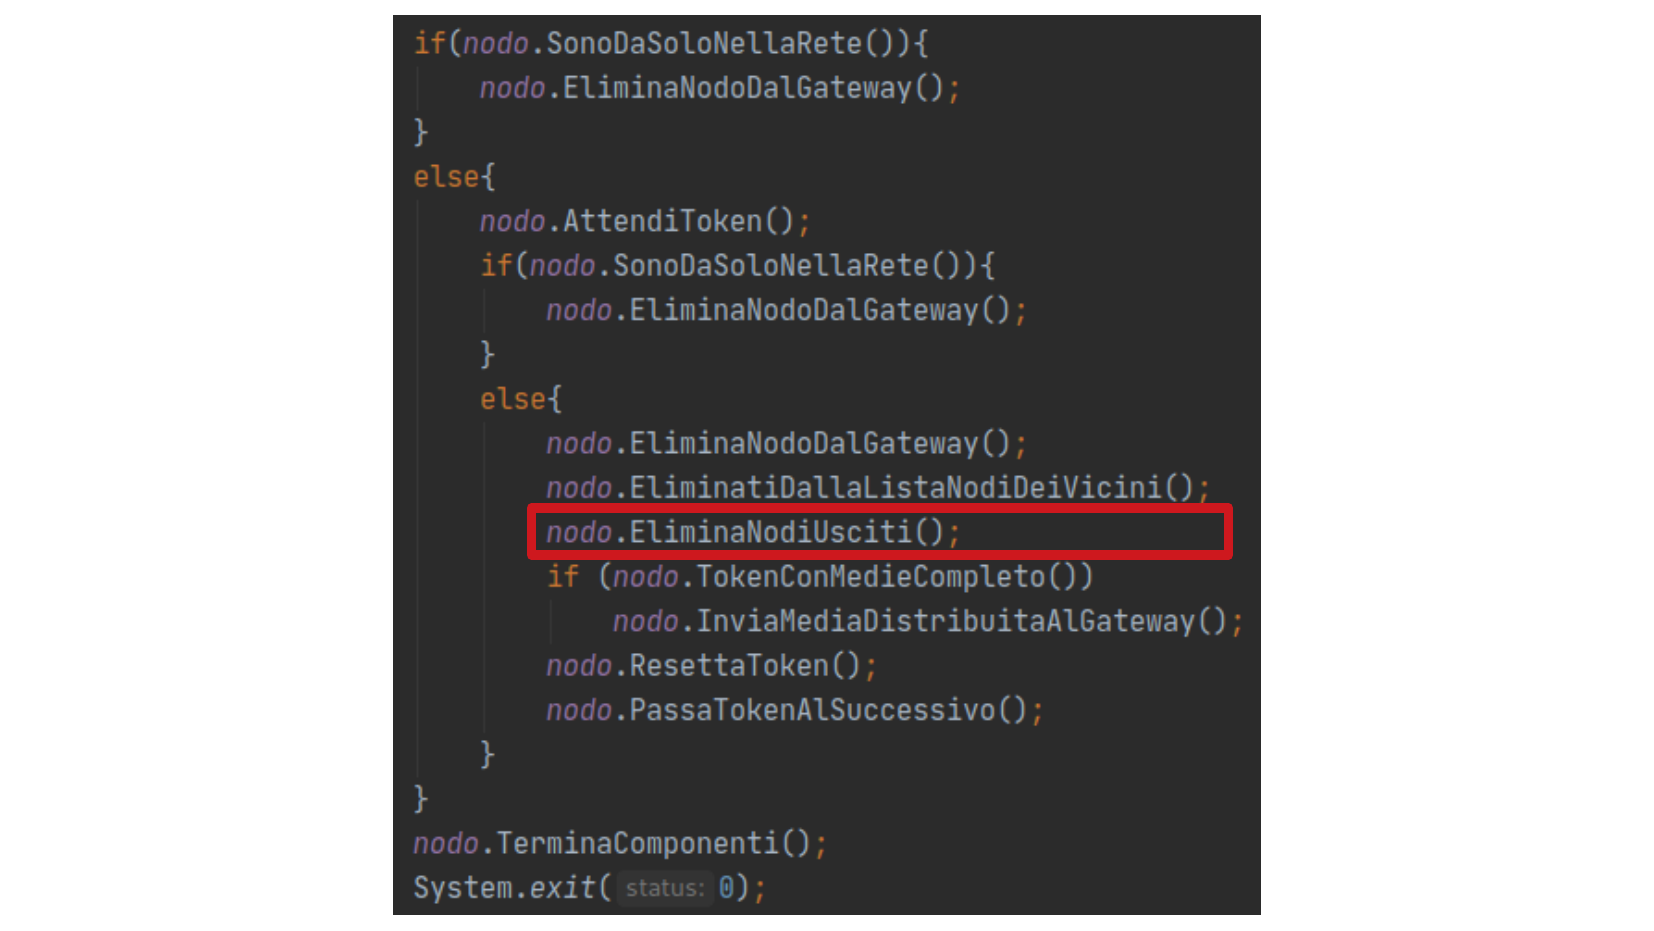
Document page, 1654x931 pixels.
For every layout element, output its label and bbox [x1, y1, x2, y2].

picture [393, 15, 1261, 915]
